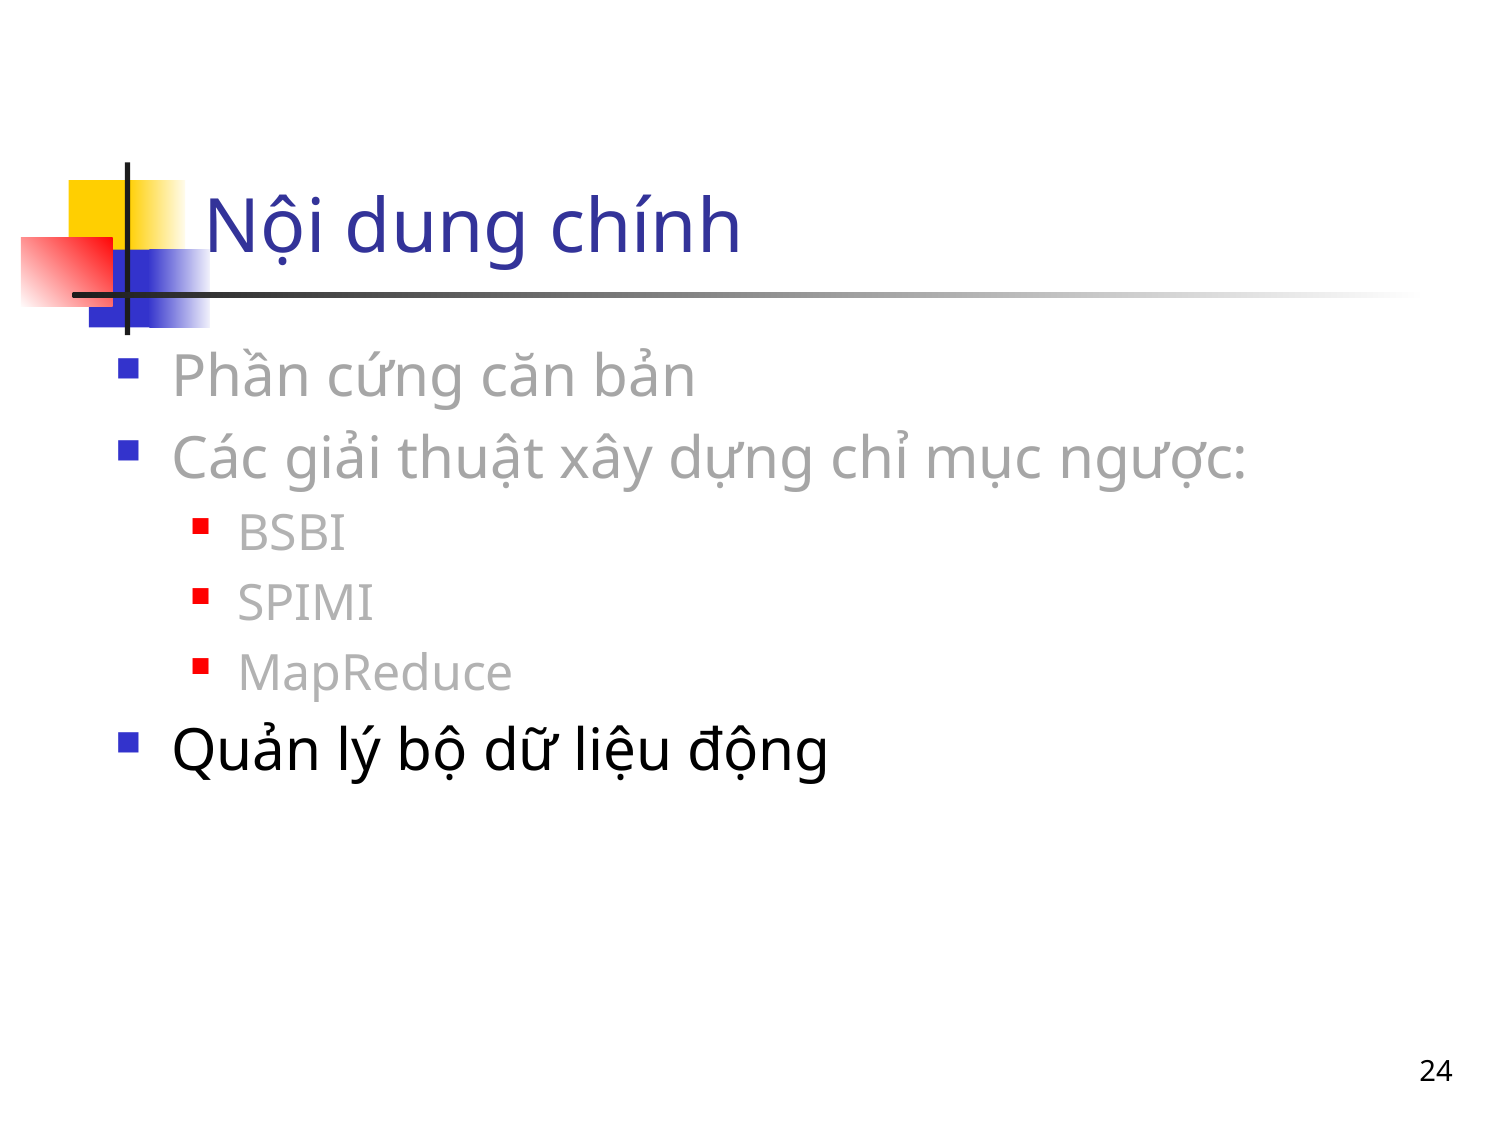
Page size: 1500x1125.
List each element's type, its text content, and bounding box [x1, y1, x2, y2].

slide_number <number> [1155, 1024, 1468, 1100]
title Nội dung chính [188, 35, 1468, 275]
list Phần cứng căn bản Các giải thuật xây dựng chỉ mục ngược: BSBI SPIMI MapReduce Quản lý bộ dữ liệu động [100, 331, 1469, 1006]
